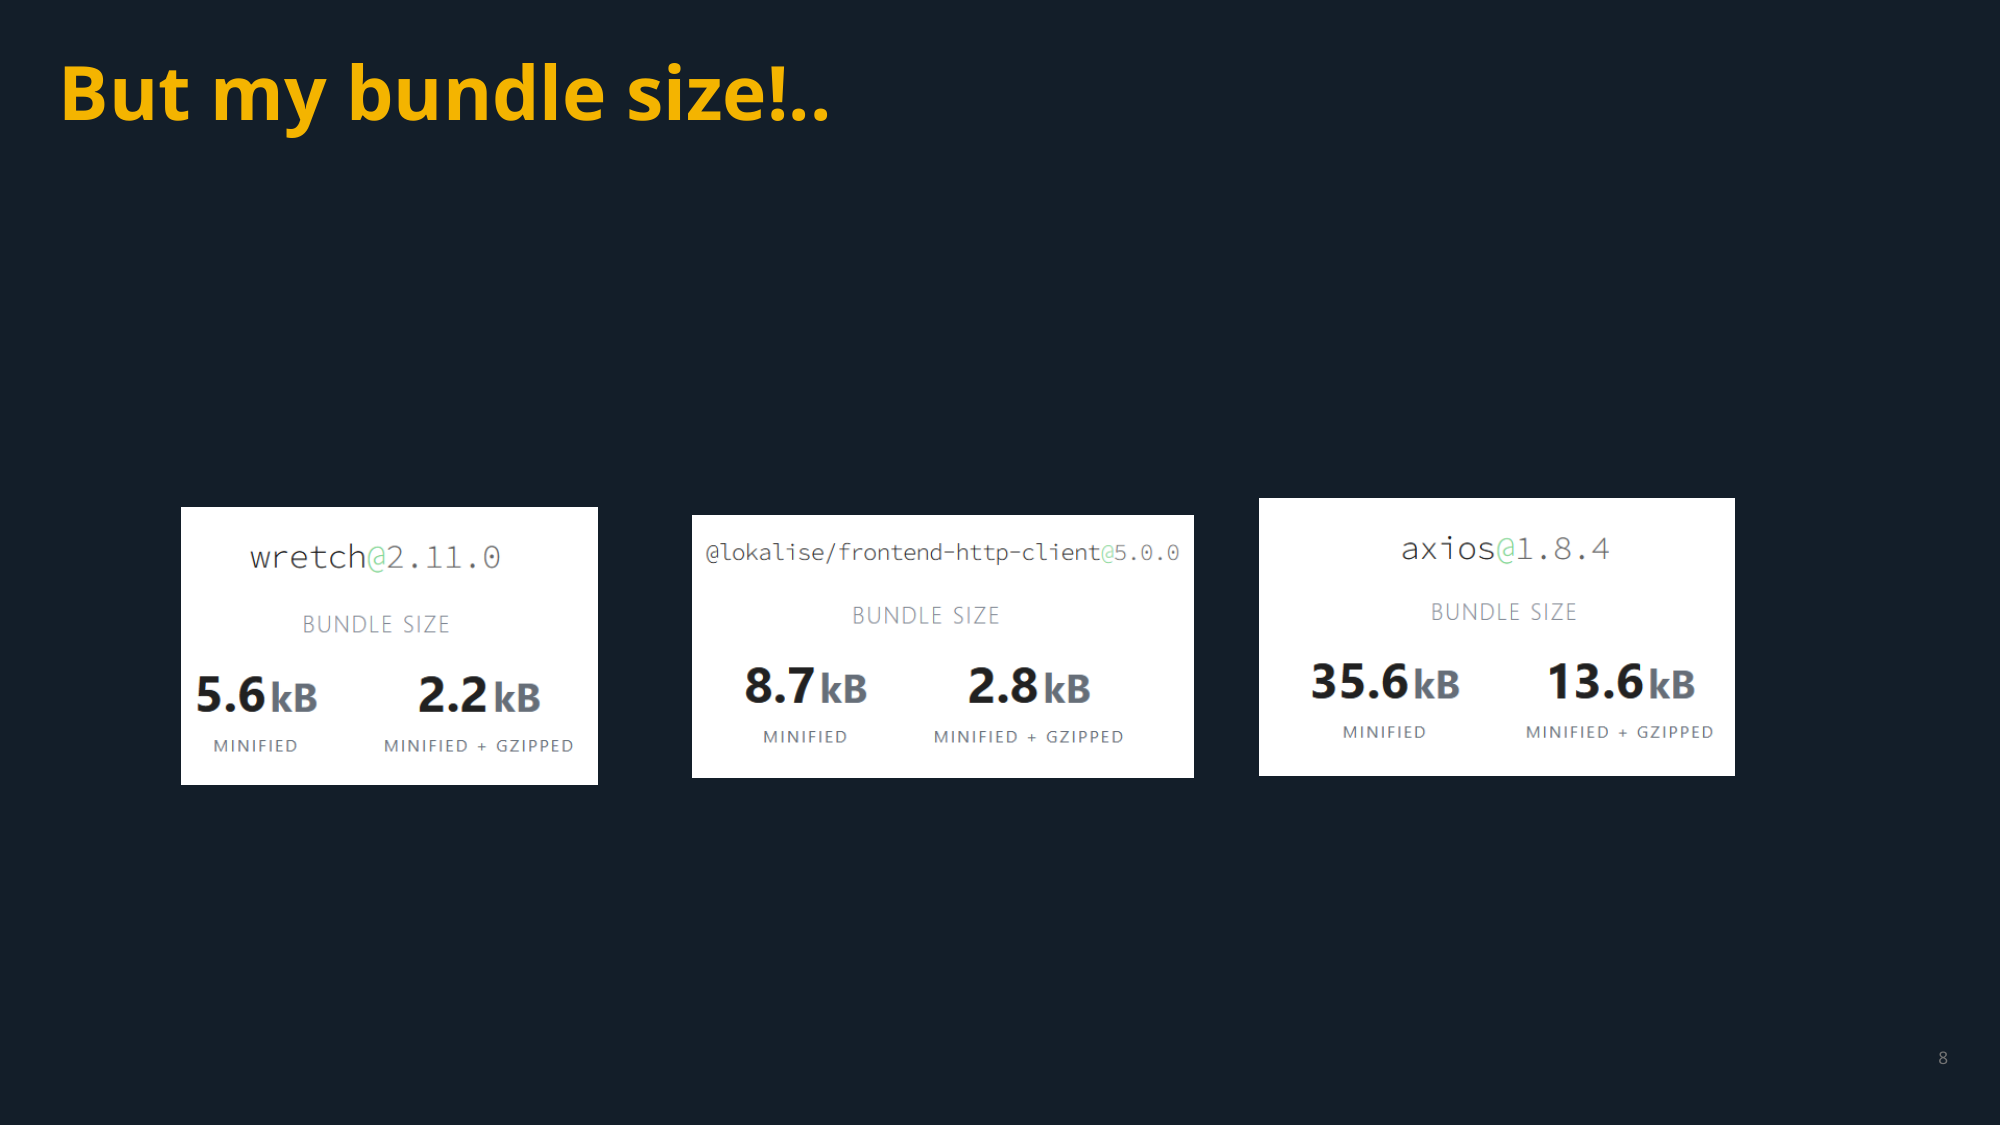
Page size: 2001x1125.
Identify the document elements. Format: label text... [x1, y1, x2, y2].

text_box But my bundle size!.. [59, 59, 1962, 205]
picture [1259, 498, 1735, 776]
picture [181, 507, 598, 785]
slide_number <number> [1827, 1047, 1948, 1072]
picture [692, 515, 1194, 778]
